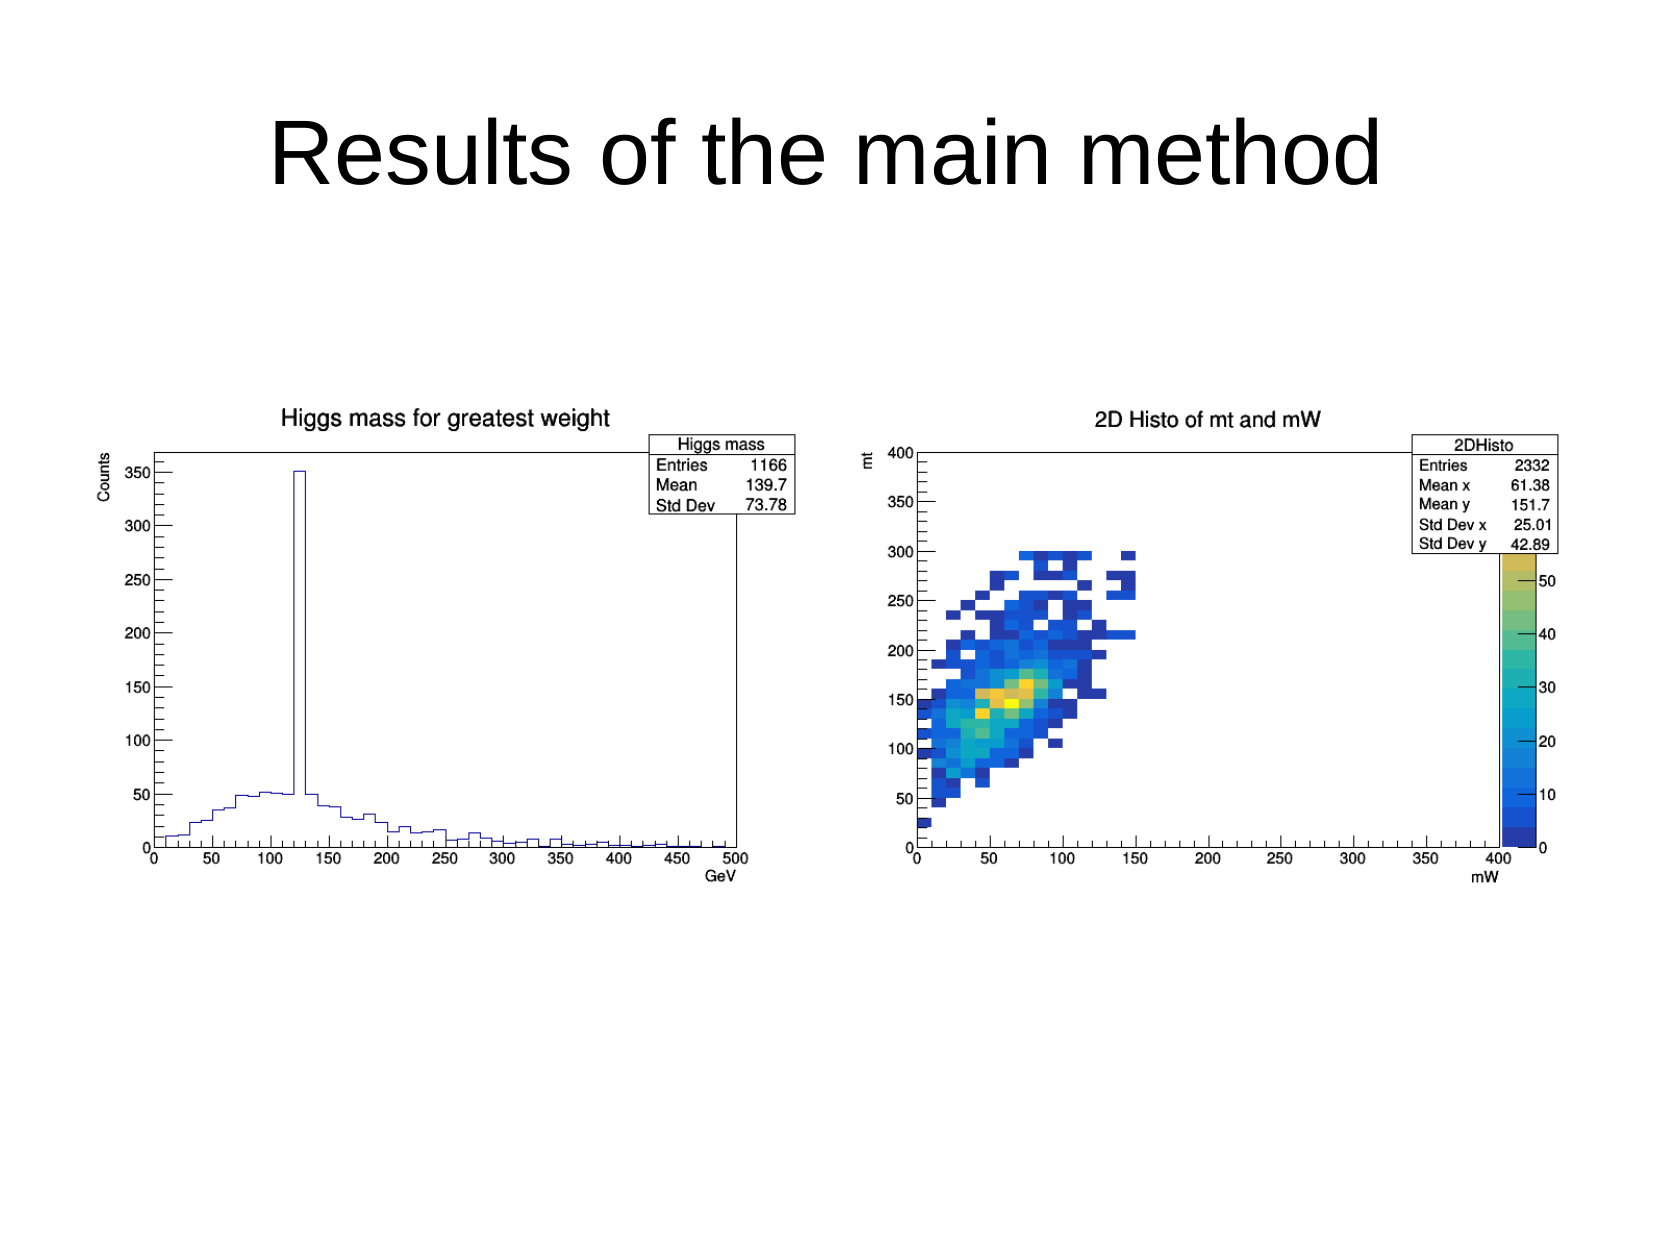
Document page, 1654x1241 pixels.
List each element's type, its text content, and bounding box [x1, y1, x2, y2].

title Results of the main method [82, 49, 1571, 257]
picture [82, 403, 809, 897]
picture [845, 403, 1572, 897]
